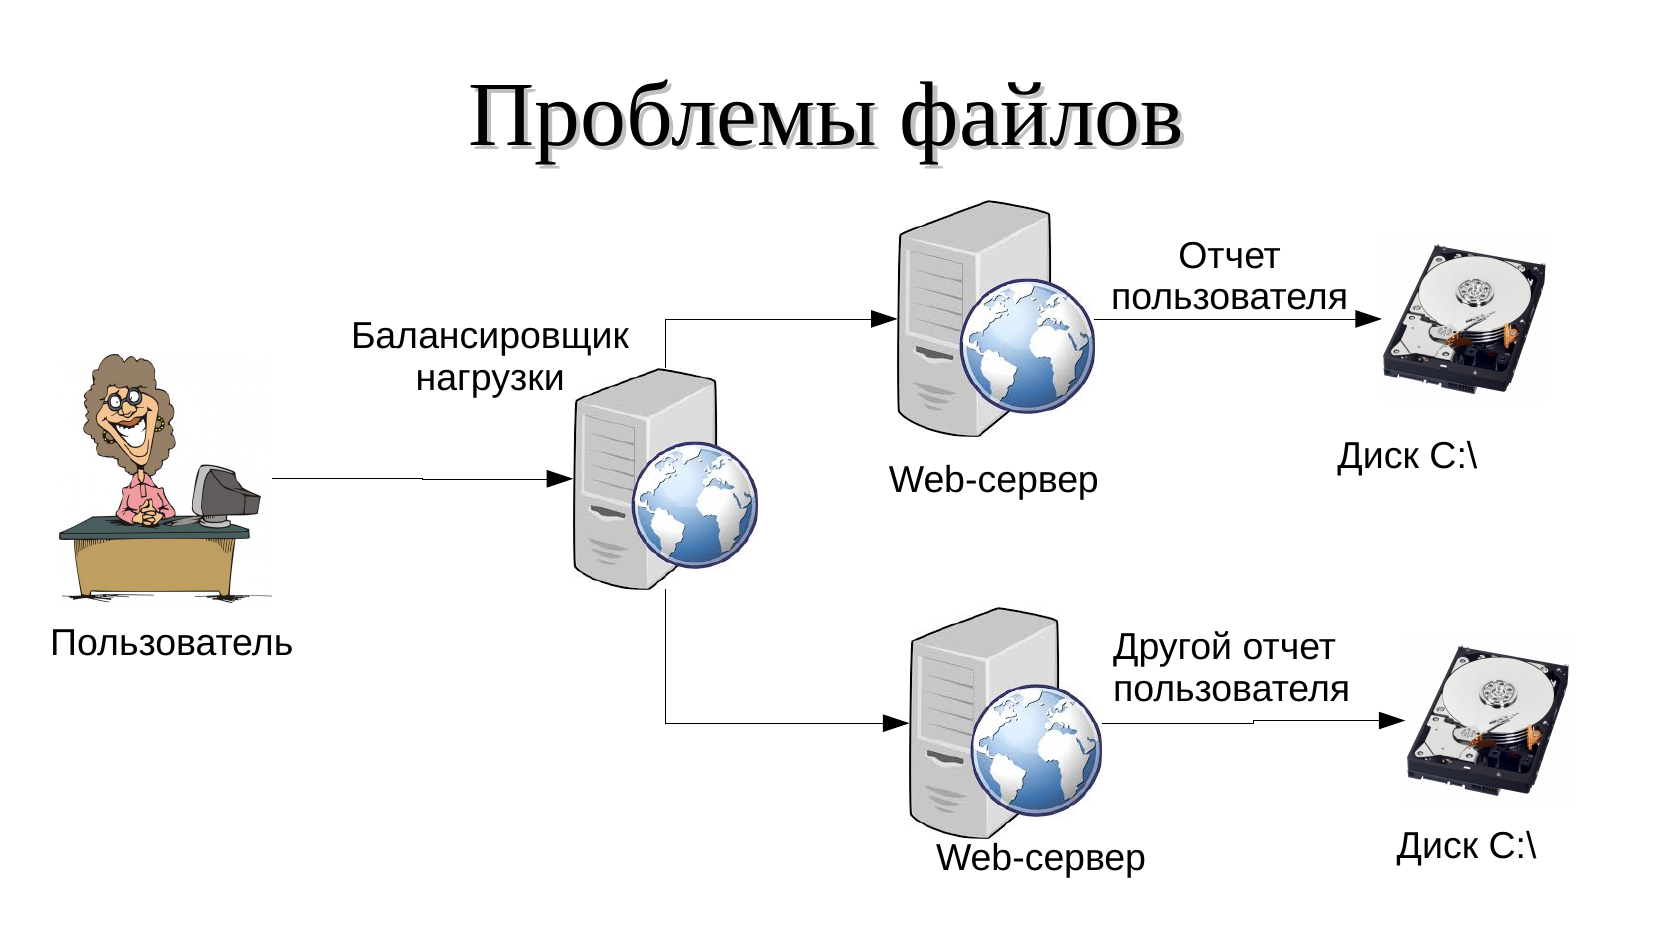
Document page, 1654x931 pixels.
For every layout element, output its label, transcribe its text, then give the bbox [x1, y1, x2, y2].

picture [1405, 637, 1571, 804]
text_box Диск C:\ [1322, 427, 1512, 485]
text_box Пользователь [35, 614, 319, 671]
picture [1381, 236, 1548, 402]
title Проблемы файлов [82, 37, 1571, 193]
text_box Балансировщик нагрузки [330, 307, 650, 406]
picture [573, 368, 758, 590]
text_box Отчет пользователя [1096, 226, 1371, 326]
picture [897, 200, 1095, 438]
text_box Диск C:\ [1381, 817, 1571, 875]
text_box Web-сервер [874, 451, 1123, 508]
text_box Другой отчет пользователя [1098, 618, 1394, 718]
text_box Web-сервер [921, 829, 1170, 886]
picture [909, 607, 1102, 839]
picture [59, 354, 272, 603]
